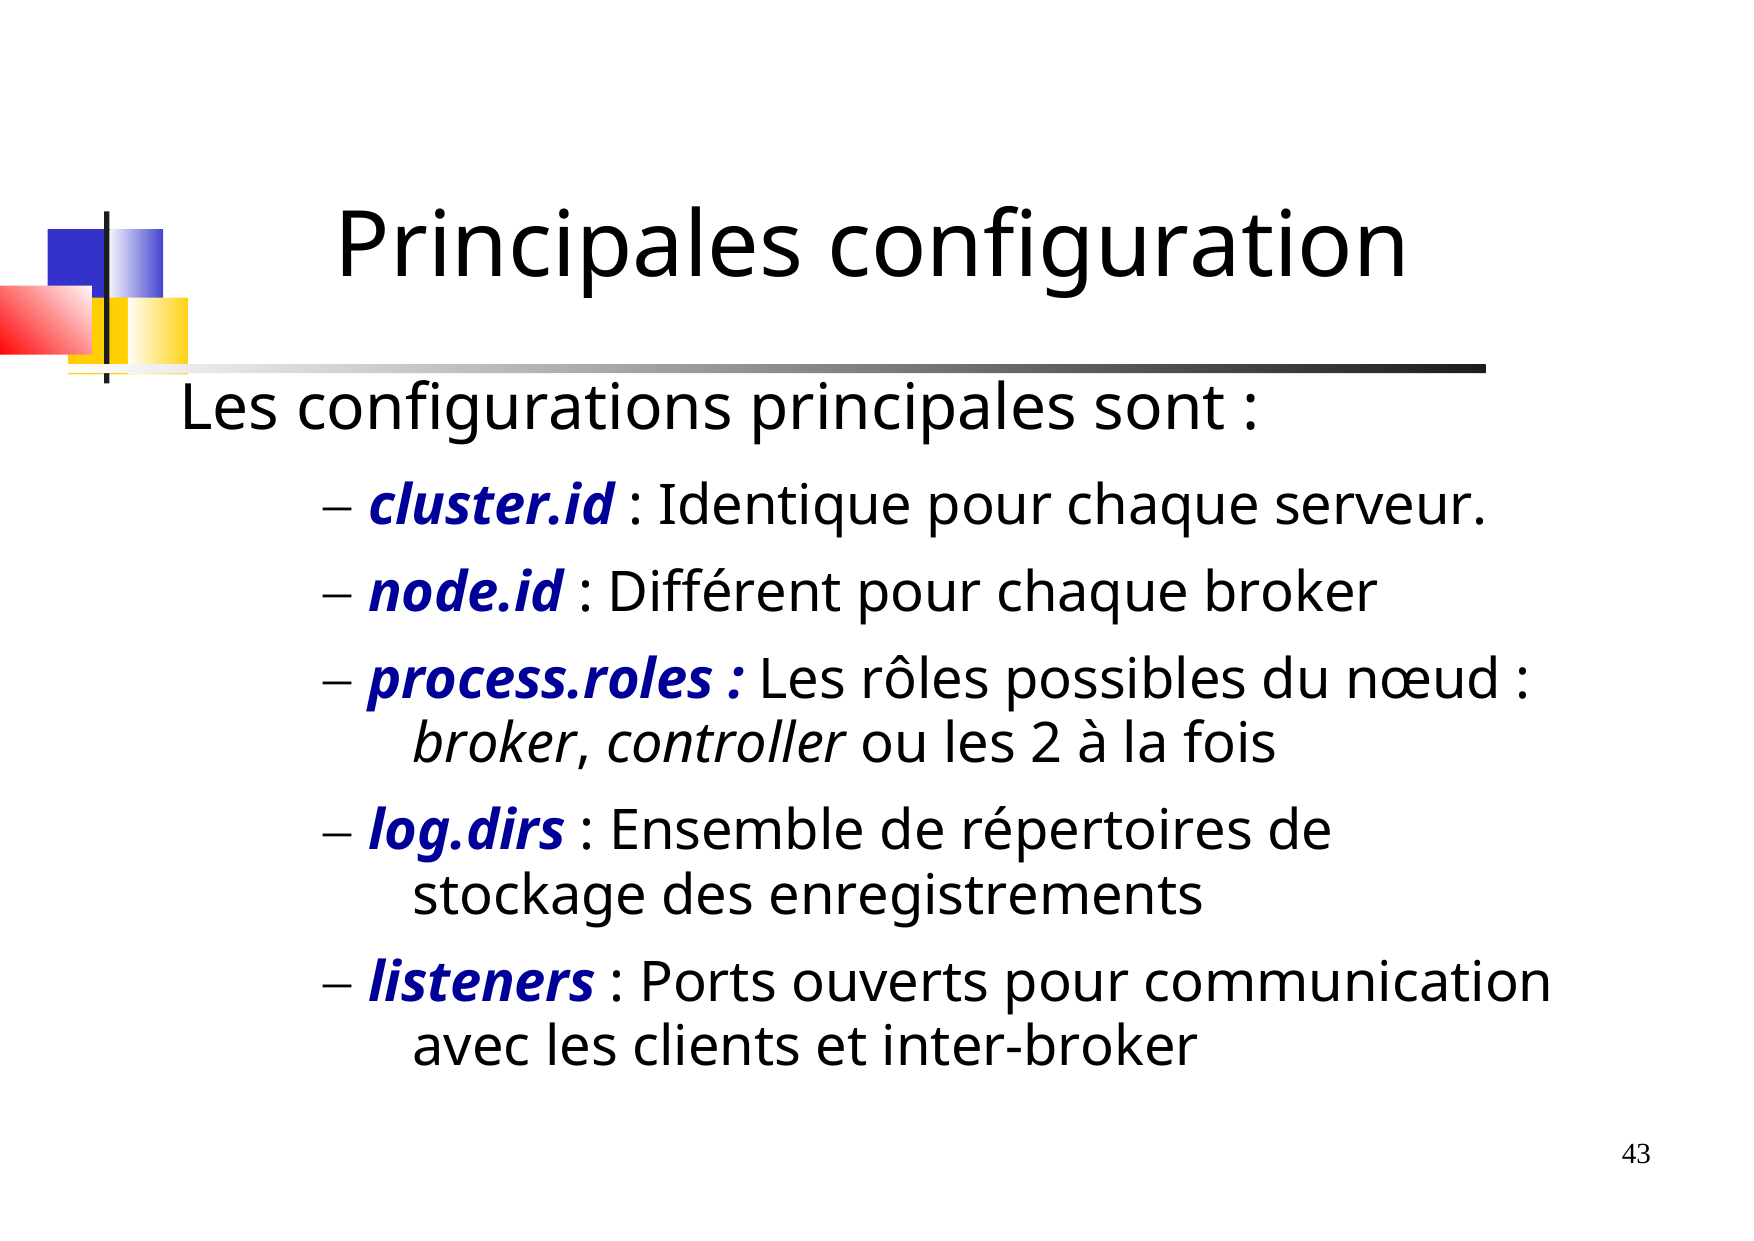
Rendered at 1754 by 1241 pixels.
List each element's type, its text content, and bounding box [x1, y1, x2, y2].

list Les configurations principales sont : cluster.id : Identique pour chaque serveur. node.id : Différent pour chaque broker process.roles : Les rôles possibles du nœud : broker, controller ou les 2 à la fois log.dirs : Ensemble de répertoires de stockage des enregistrements listeners : Ports ouverts pour communication avec les clients et inter-broker [179, 371, 1567, 1091]
title Principales configuration [179, 139, 1567, 351]
